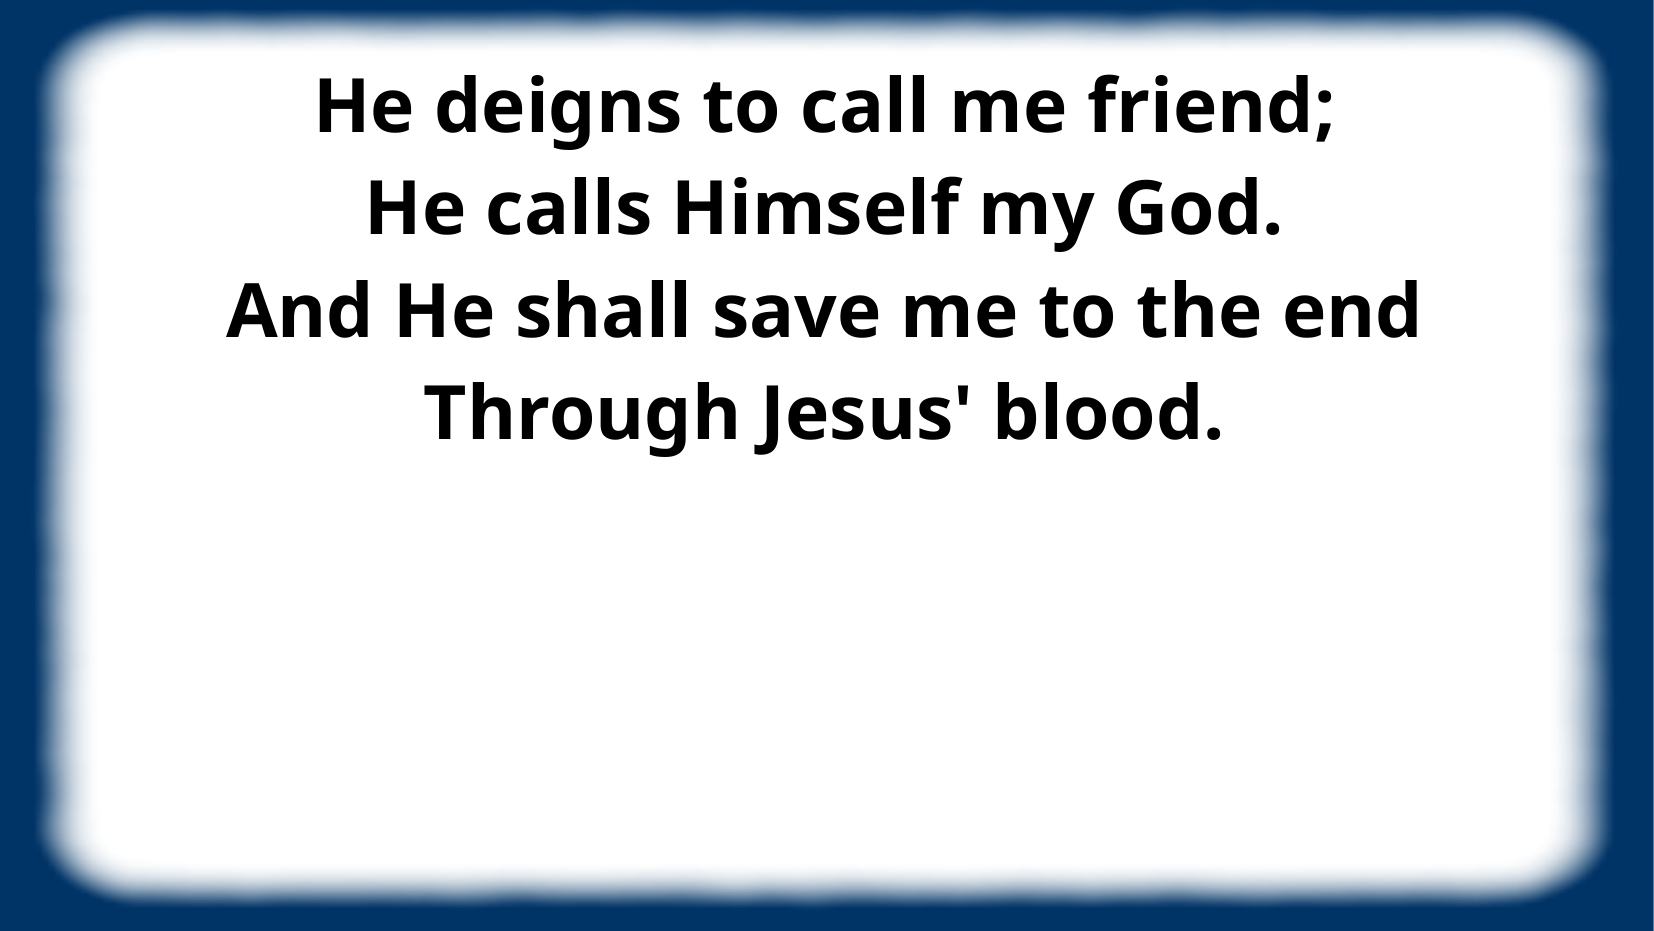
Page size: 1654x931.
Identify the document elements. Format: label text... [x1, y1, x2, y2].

picture [0, 0, 1654, 931]
text_box He deigns to call me friend; He calls Himself my God. And He shall save me to the end Through Jesus' blood. [105, 45, 1546, 460]
